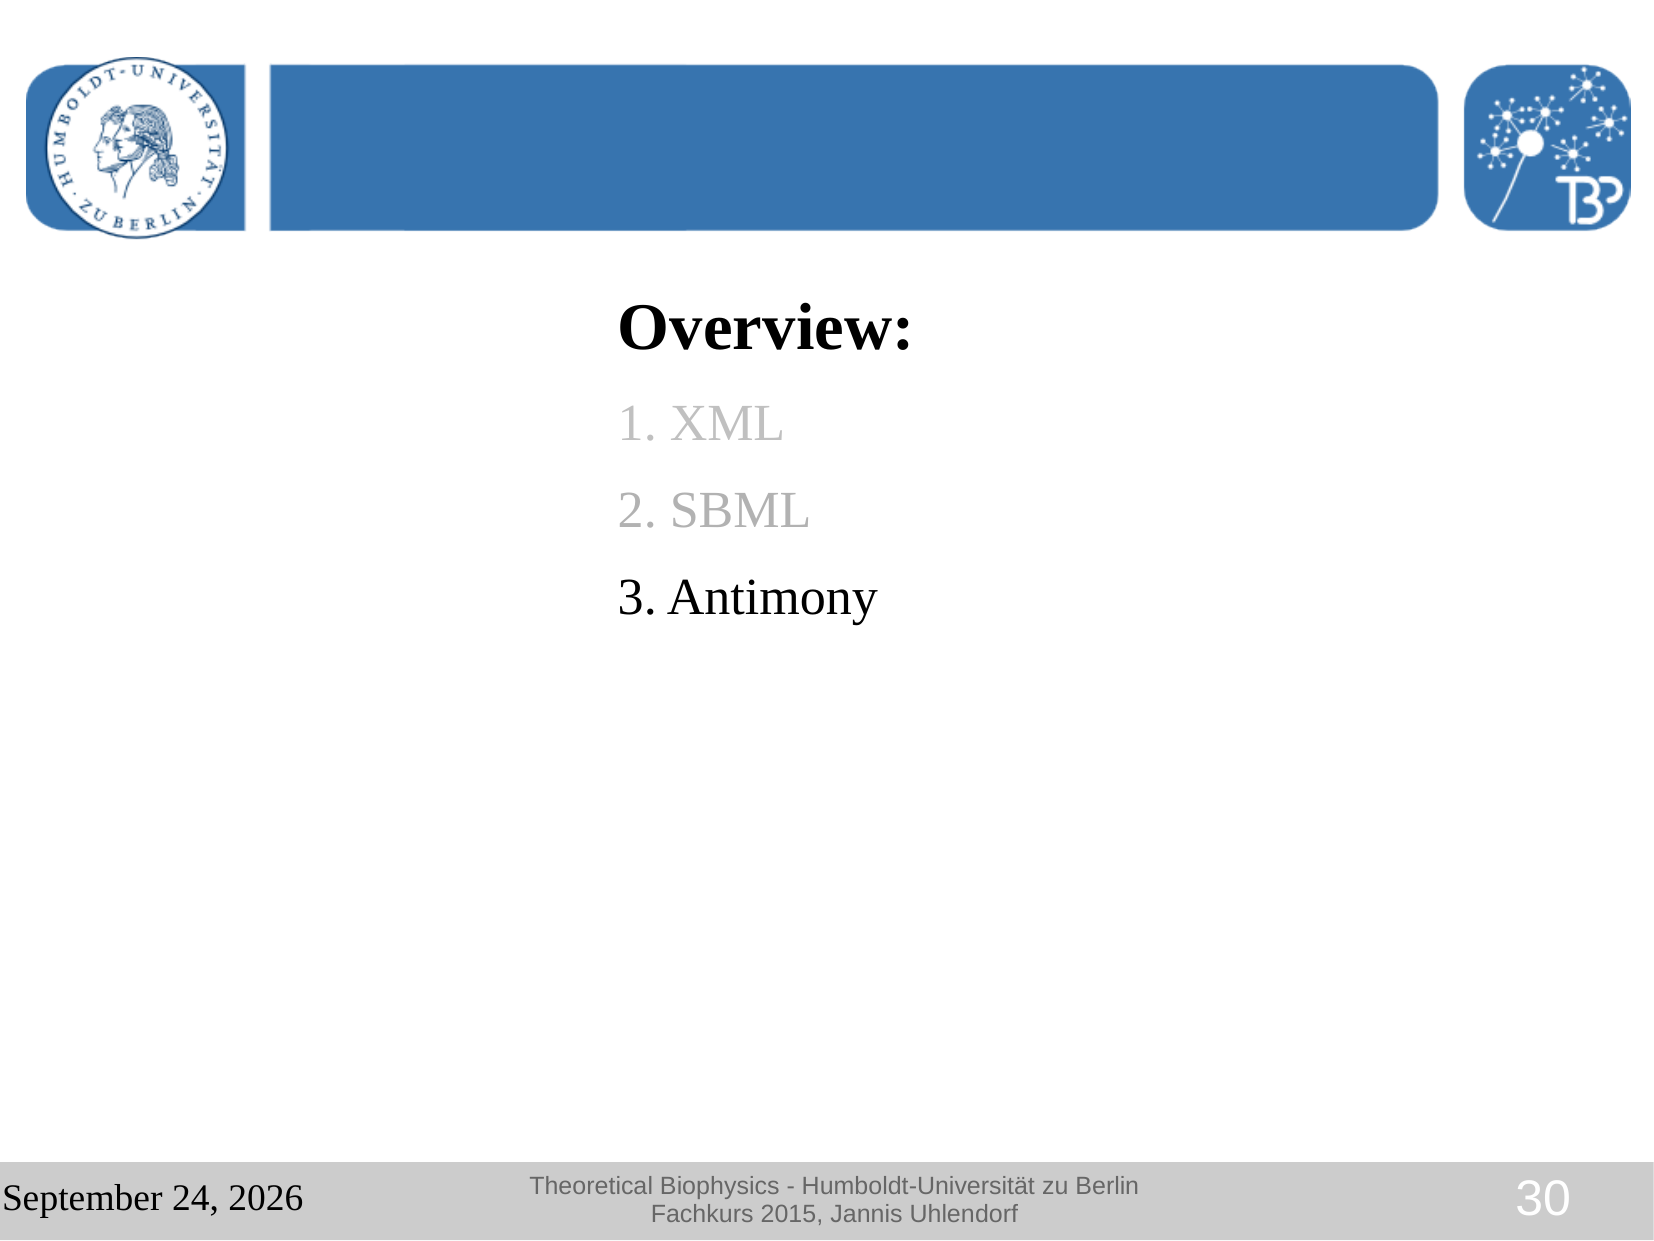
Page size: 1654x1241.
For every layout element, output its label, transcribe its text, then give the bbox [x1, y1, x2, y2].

picture [26, 57, 1631, 248]
list Overview: 1. XML 2. SBML 3. Antimony [546, 290, 1654, 1109]
